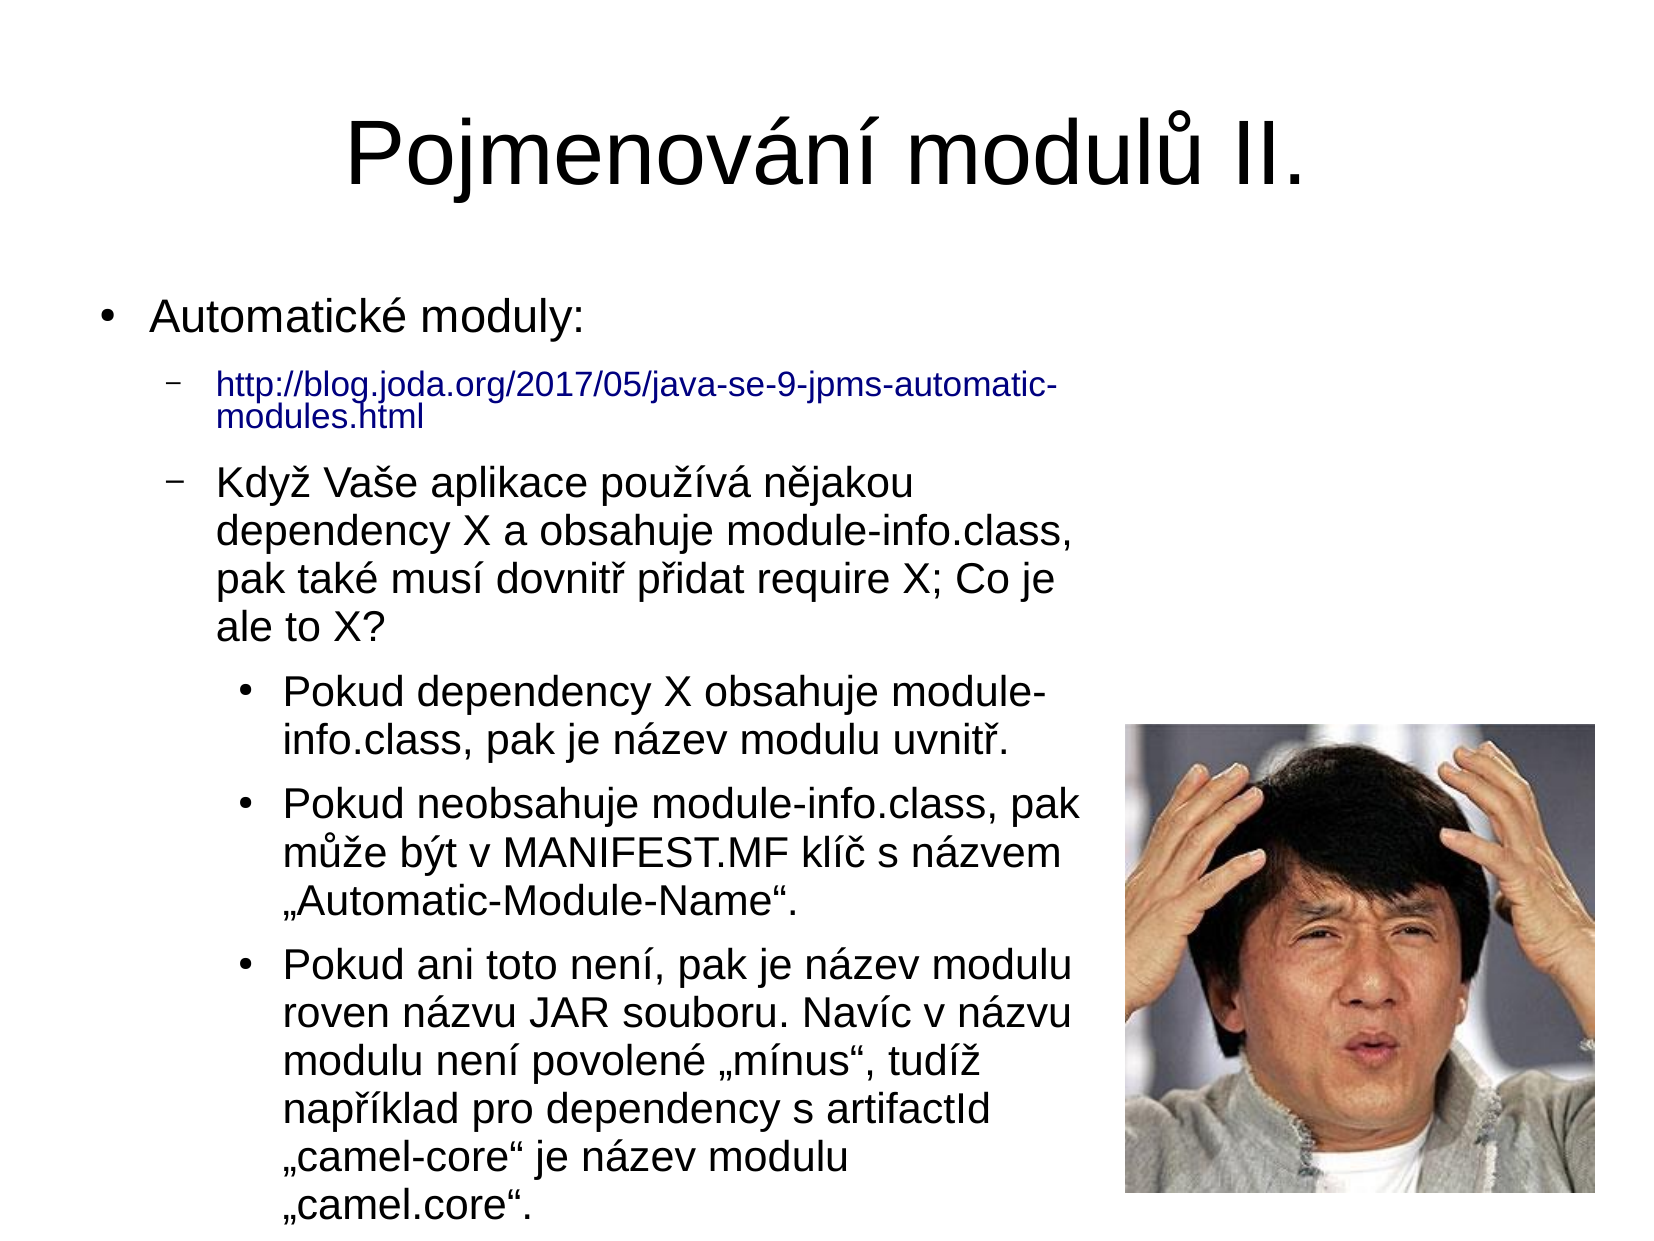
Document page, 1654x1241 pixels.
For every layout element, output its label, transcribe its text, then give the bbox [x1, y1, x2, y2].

title Pojmenování modulů II. [82, 49, 1571, 257]
list Automatické moduly: http://blog.joda.org/2017/05/java-se-9-jpms-automatic-modules.html Když Vaše aplikace používá nějakou dependency X a obsahuje module-info.class, pak také musí dovnitř přidat require X; Co je ale to X? Pokud dependency X obsahuje module-info.class, pak je název modulu uvnitř. Pokud neobsahuje module-info.class, pak může být v MANIFEST.MF klíč s názvem „Automatic-Module-Name“. Pokud ani toto není, pak je název modulu roven názvu JAR souboru. Navíc v názvu modulu není povolené „mínus“, tudíž například pro dependency s artifactId „camel-core“ je název modulu „camel.core“. [82, 290, 1087, 1205]
picture [1125, 724, 1595, 1193]
